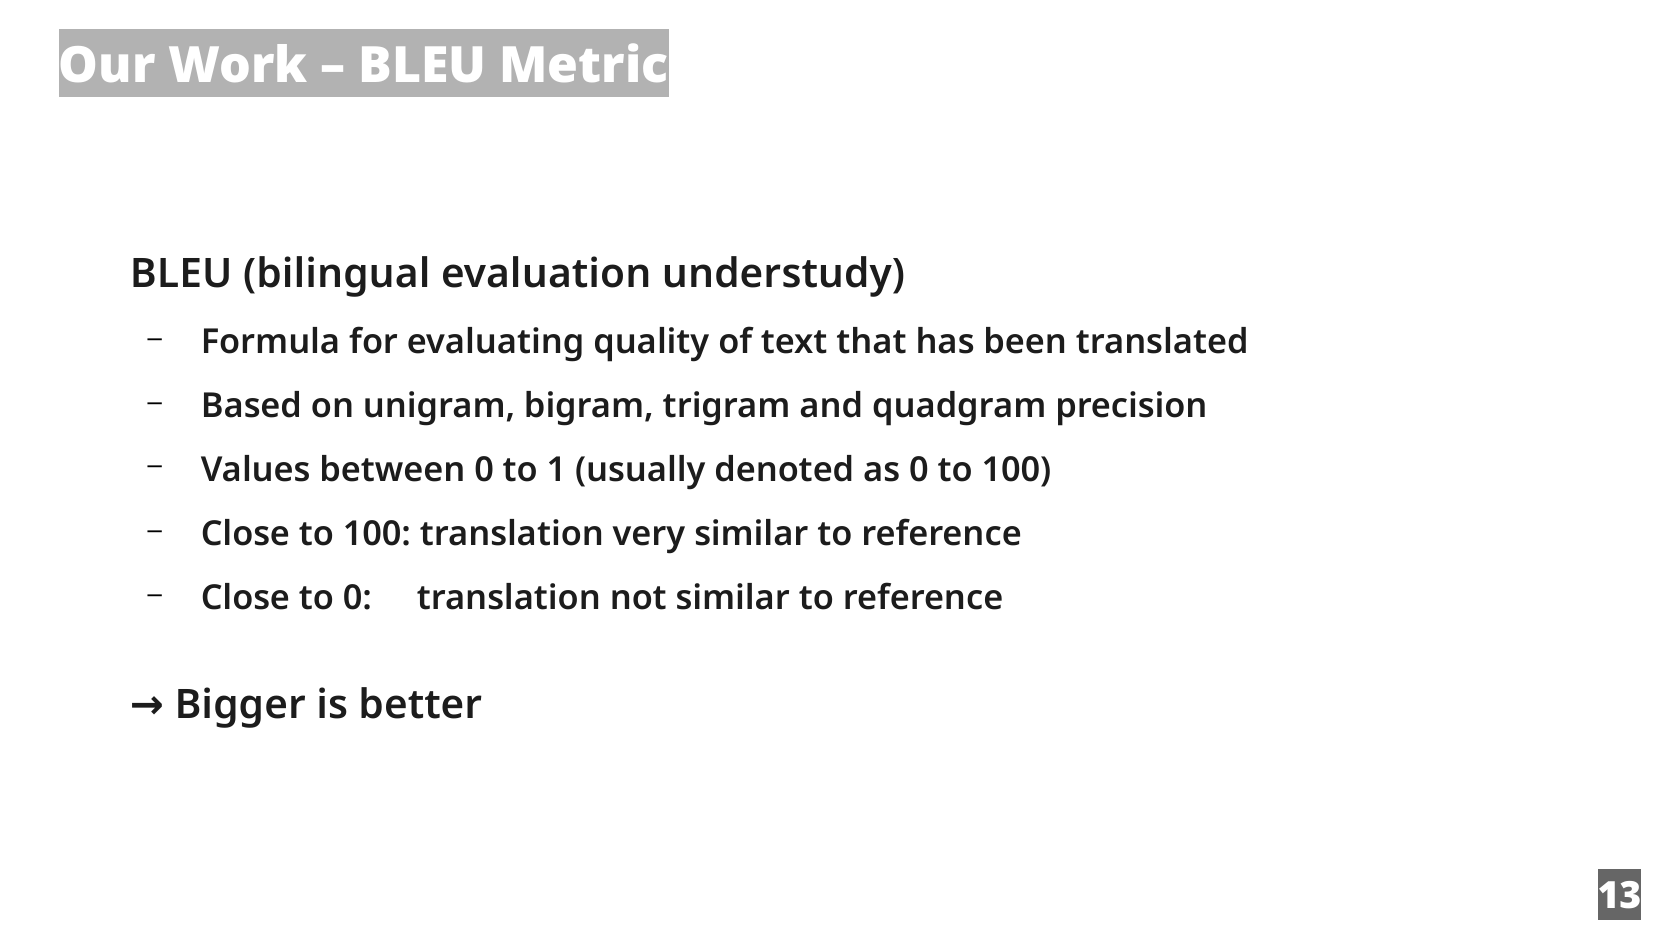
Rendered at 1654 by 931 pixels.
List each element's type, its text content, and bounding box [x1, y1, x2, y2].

title Our Work – BLEU Metric [59, 0, 1595, 98]
list BLEU (bilingual evaluation understudy) Formula for evaluating quality of text that has been translated Based on unigram, bigram, trigram and quadgram precision Values between 0 to 1 (usually denoted as 0 to 100) Close to 100: translation very similar to reference Close to 0: translation not similar to reference → Bigger is better [59, 243, 1565, 820]
